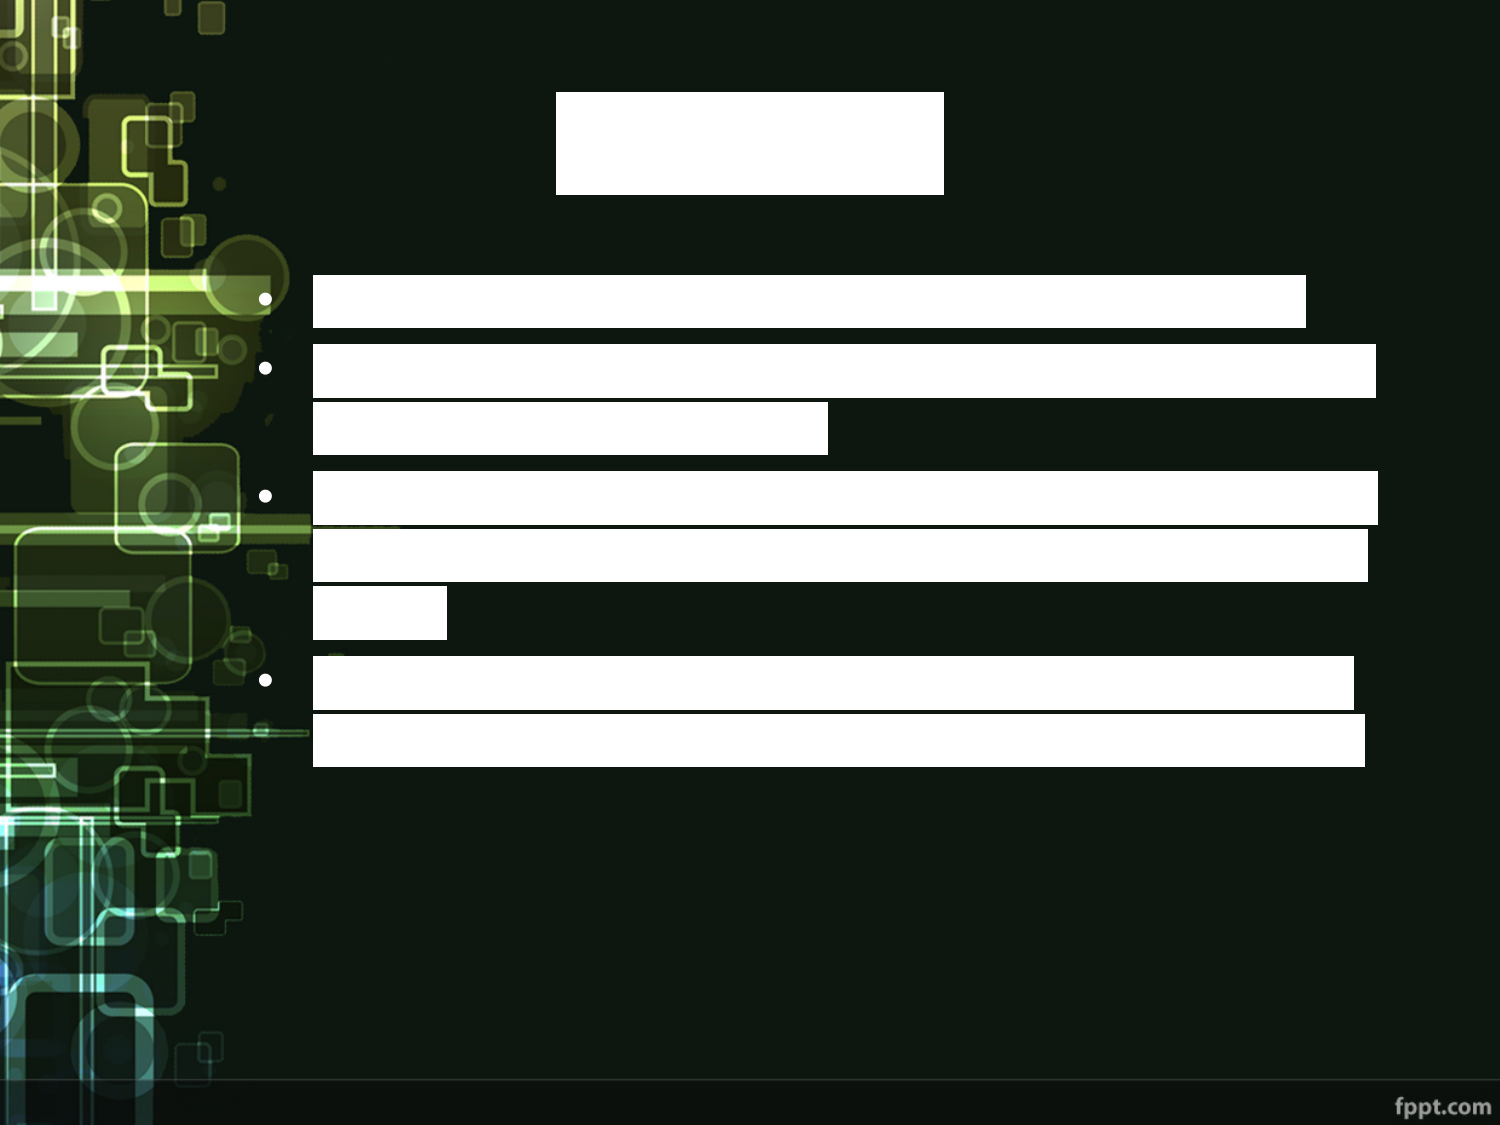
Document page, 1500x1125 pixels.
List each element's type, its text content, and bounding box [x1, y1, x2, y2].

list Is there a need for fuzzy logic? [Lotfi A. Zadeh] Systemy rozmyte i ich zastosowania [Krzysztof Rykaczewski] Modelowanie rozmyte [Grzegorz Głowaty, praca magisterska napisana pod kierunkiem A. Łachwy, 2003]. Metody i techniki sztucznej inteligencji [Leszek Rutkowski, Wydawnictwo Naukowe PWN, 2005. ] [242, 262, 1471, 1005]
picture [0, 0, 1500, 1125]
title Literatura [75, 45, 1426, 233]
